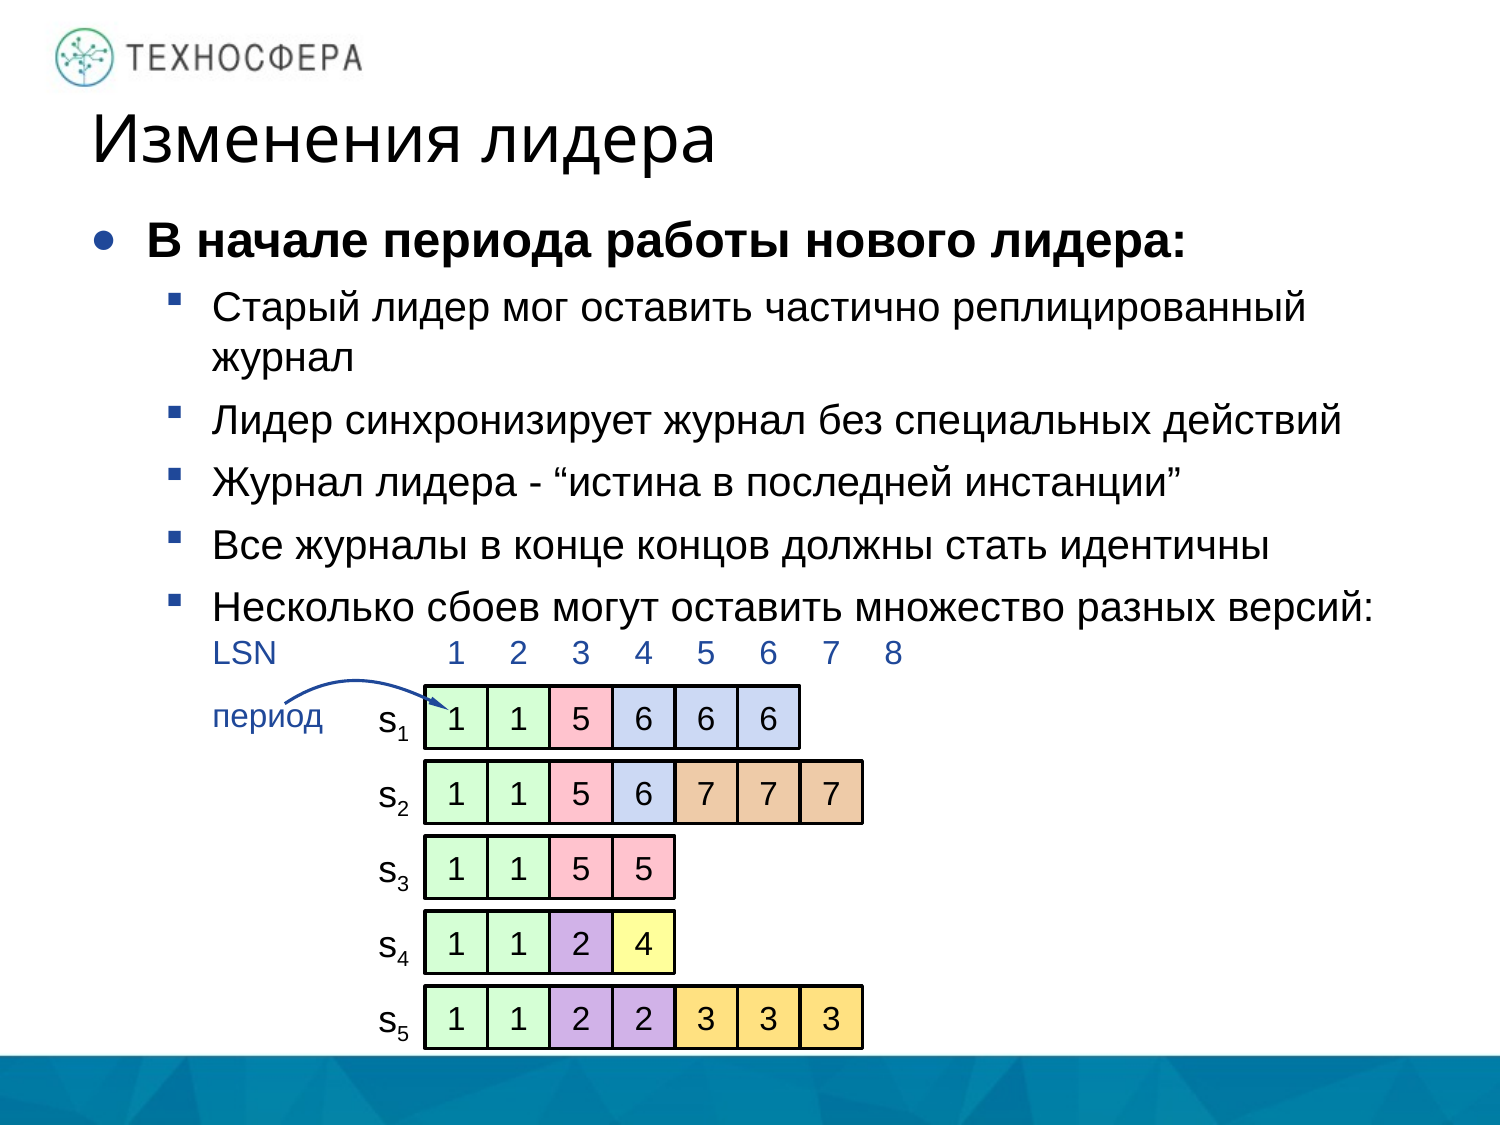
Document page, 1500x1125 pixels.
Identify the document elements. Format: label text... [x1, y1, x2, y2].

text_box 1 [487, 686, 549, 749]
text_box 1 [487, 836, 549, 899]
text_box 7 [799, 761, 863, 824]
title Изменения лидера [75, 85, 1425, 186]
text_box s5 [362, 994, 425, 1046]
text_box s2 [362, 769, 425, 821]
text_box 2 [487, 623, 549, 679]
text_box 5 [549, 836, 612, 899]
text_box 1 [424, 686, 487, 749]
text_box 2 [612, 986, 674, 1049]
text_box 3 [799, 986, 863, 1049]
text_box период [212, 694, 338, 735]
text_box 1 [424, 623, 487, 679]
text_box 6 [674, 686, 737, 749]
text_box 5 [549, 761, 612, 824]
text_box 1 [487, 986, 549, 1049]
picture [0, 0, 1500, 1057]
text_box 1 [424, 761, 487, 824]
text_box 1 [424, 836, 487, 899]
text_box s4 [362, 919, 425, 971]
text_box 1 [487, 761, 549, 824]
text_box 5 [612, 836, 675, 899]
text_box 8 [862, 623, 925, 679]
text_box 6 [737, 623, 799, 679]
list В начале периода работы нового лидера: Старый лидер мог оставить частично реплицированный журнал Лидер синхронизирует журнал без специальных действий Журнал лидера - “истина в последней инстанции” Все журналы в конце концов должны стать идентичны Несколько сбоев могут оставить множество разных версий: [75, 200, 1425, 1005]
text_box 5 [549, 686, 612, 749]
text_box LSN [212, 631, 400, 672]
text_box 1 [424, 911, 487, 974]
text_box 4 [612, 623, 674, 679]
text_box 3 [674, 986, 737, 1049]
text_box 6 [612, 761, 674, 824]
text_box 6 [612, 686, 674, 749]
text_box 7 [799, 623, 862, 679]
text_box 6 [737, 686, 800, 749]
text_box 4 [613, 911, 675, 974]
text_box 3 [549, 623, 612, 679]
text_box 5 [674, 623, 737, 679]
text_box 1 [487, 911, 549, 974]
text_box s1 [362, 694, 425, 746]
text_box s3 [362, 844, 425, 896]
text_box 1 [424, 986, 487, 1049]
text_box 7 [737, 761, 799, 824]
text_box 2 [549, 986, 612, 1049]
text_box 7 [674, 761, 737, 824]
text_box 3 [737, 986, 799, 1049]
text_box 2 [549, 911, 613, 974]
